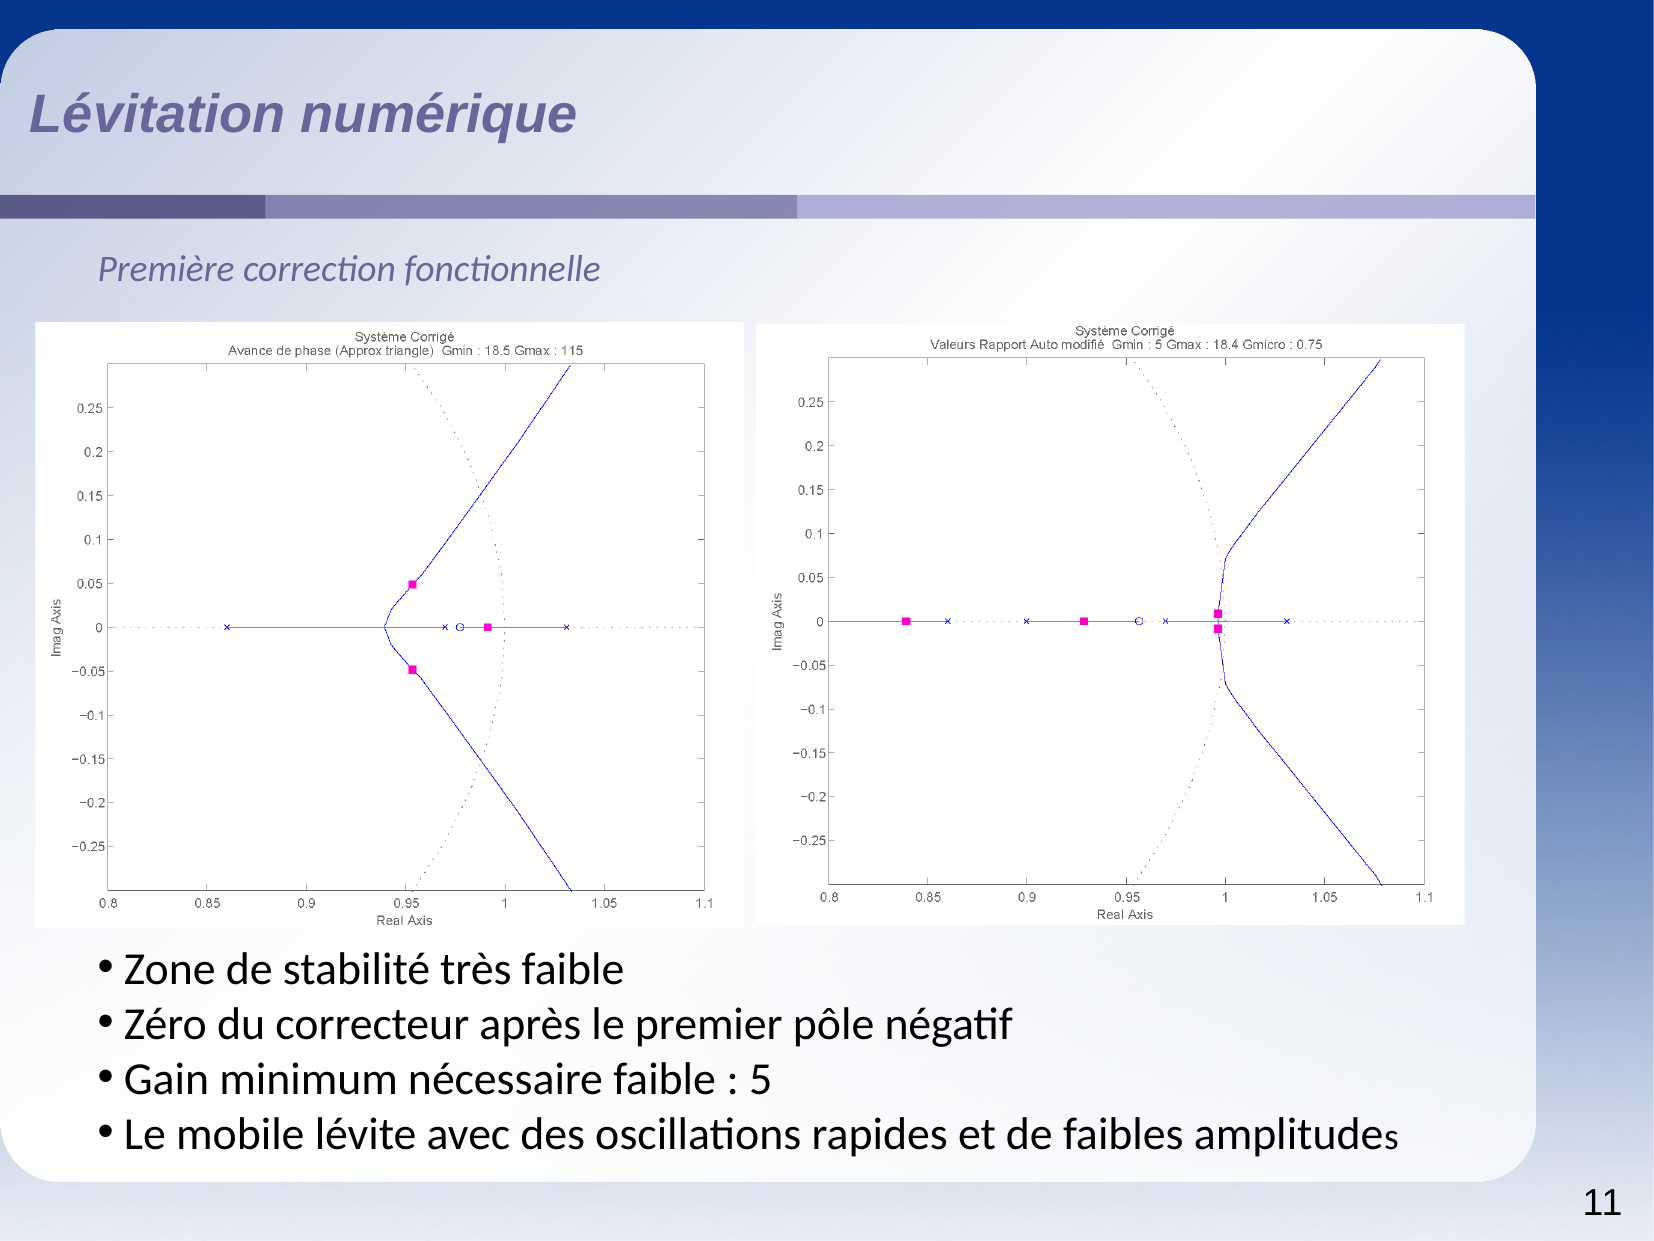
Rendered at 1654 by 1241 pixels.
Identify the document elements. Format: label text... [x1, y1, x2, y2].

picture [0, 0, 1654, 1241]
text_box Zone de stabilité très faible Zéro du correcteur après le premier pôle négatif Gain minimum nécessaire faible : 5 Le mobile lévite avec des oscillations rapides et de faibles amplitudes [82, 931, 1442, 1167]
title Lévitation numérique [29, 49, 1506, 178]
text_box Première correction fonctionnelle [82, 236, 1442, 297]
picture [756, 324, 1465, 925]
picture [35, 322, 745, 928]
